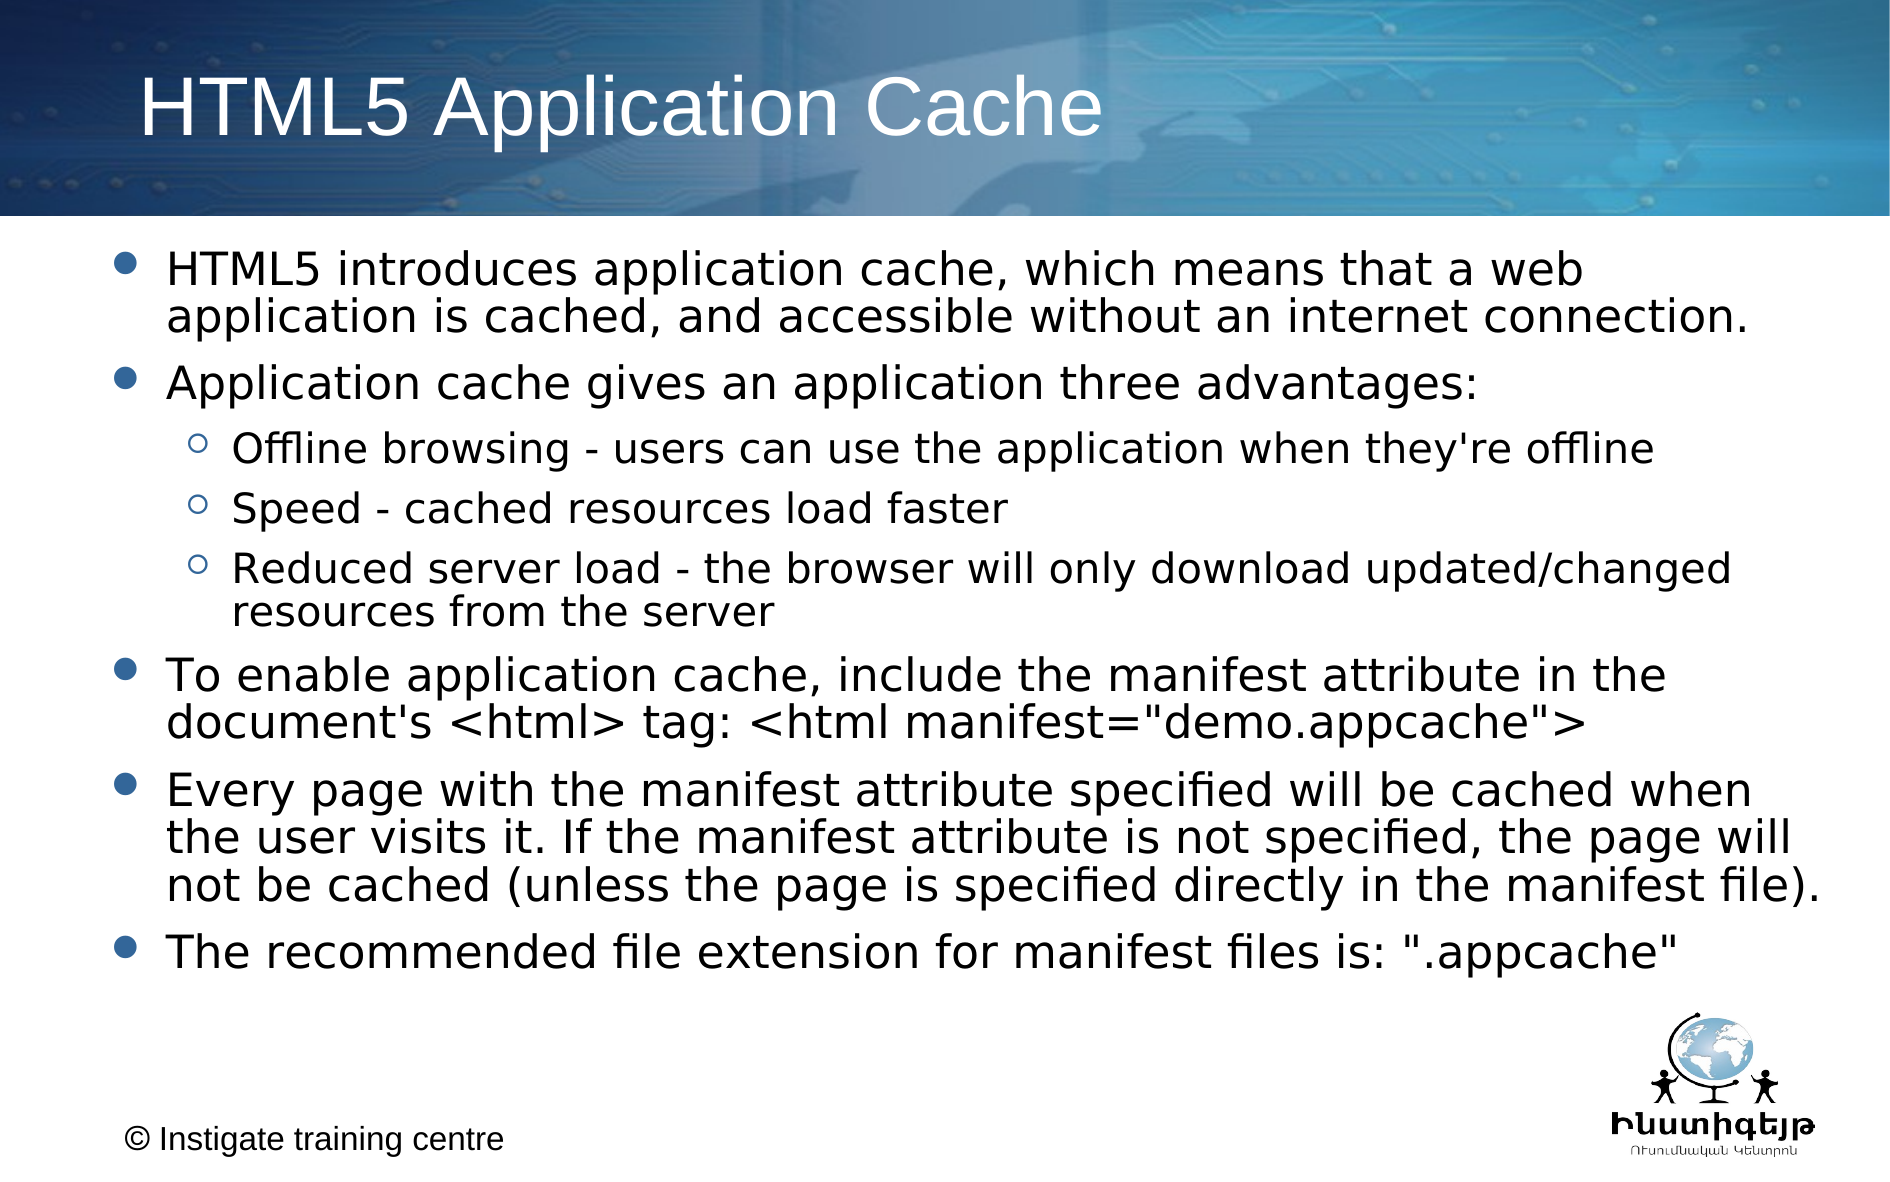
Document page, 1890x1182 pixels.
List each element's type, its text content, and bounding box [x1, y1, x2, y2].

picture [1612, 1012, 1815, 1157]
text_box HTML5 Application Cache [138, 82, 1801, 87]
list HTML5 introduces application cache, which means that a web application is cached, and accessible without an internet connection. Application cache gives an application three advantages: Offline browsing - users can use the application when they're offline Speed - cached resources load faster Reduced server load - the browser will only download updated/changed resources from the server To enable application cache, include the manifest attribute in the document's <html> tag: <html manifest="demo.appcache"> Every page with the manifest attribute specified will be cached when the user visits it. If the manifest attribute is not specified, the page will not be cached (unless the page is specified directly in the manifest file). The recommended file extension for manifest files is: ".appcache" [110, 247, 1838, 274]
picture [0, 0, 1890, 216]
